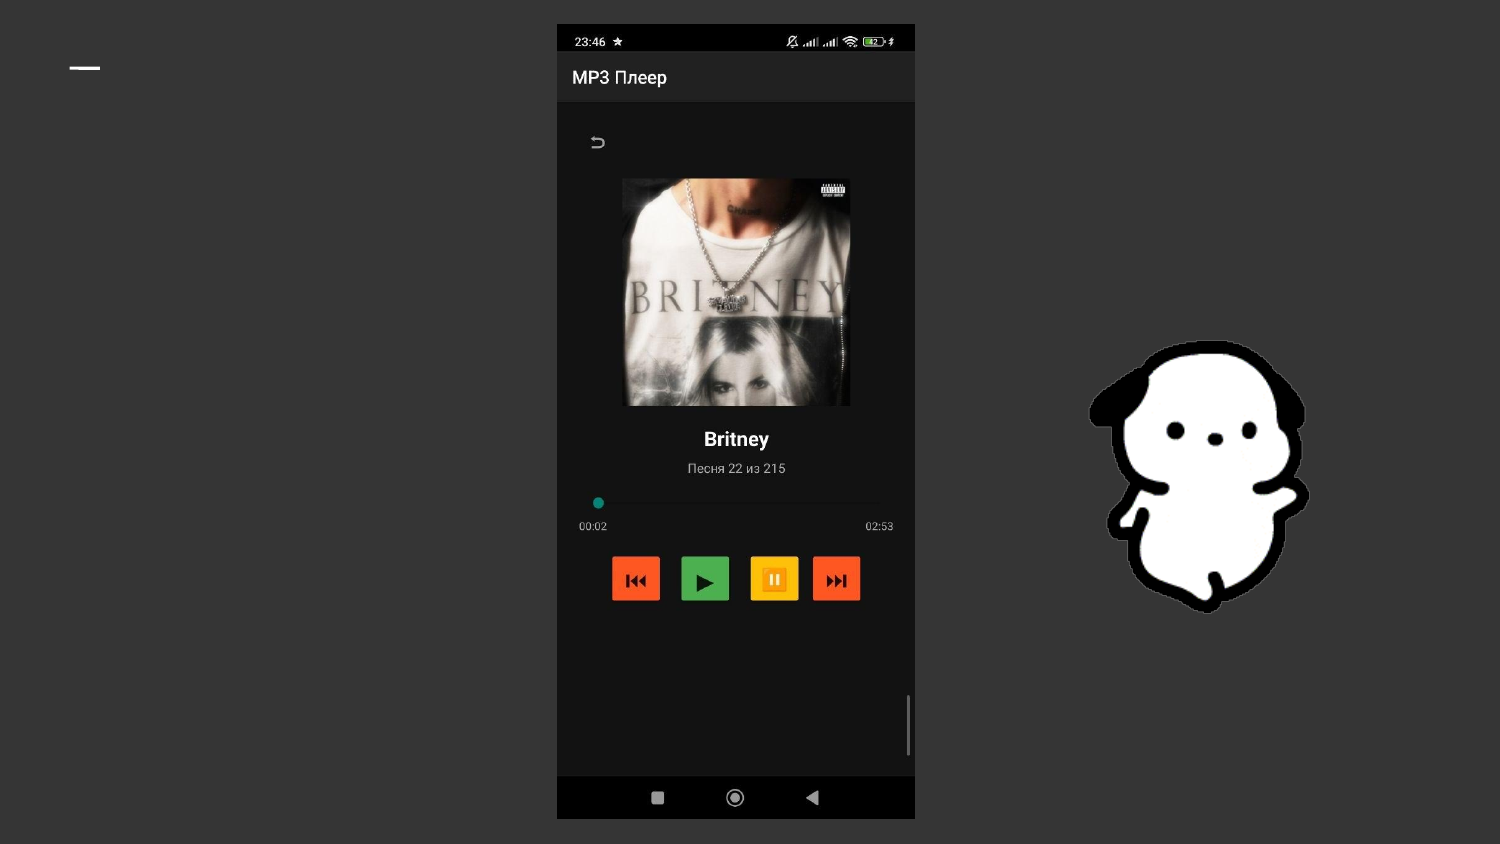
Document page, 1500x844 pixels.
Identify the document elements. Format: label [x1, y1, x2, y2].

picture [557, 24, 915, 819]
picture [933, 190, 1469, 727]
